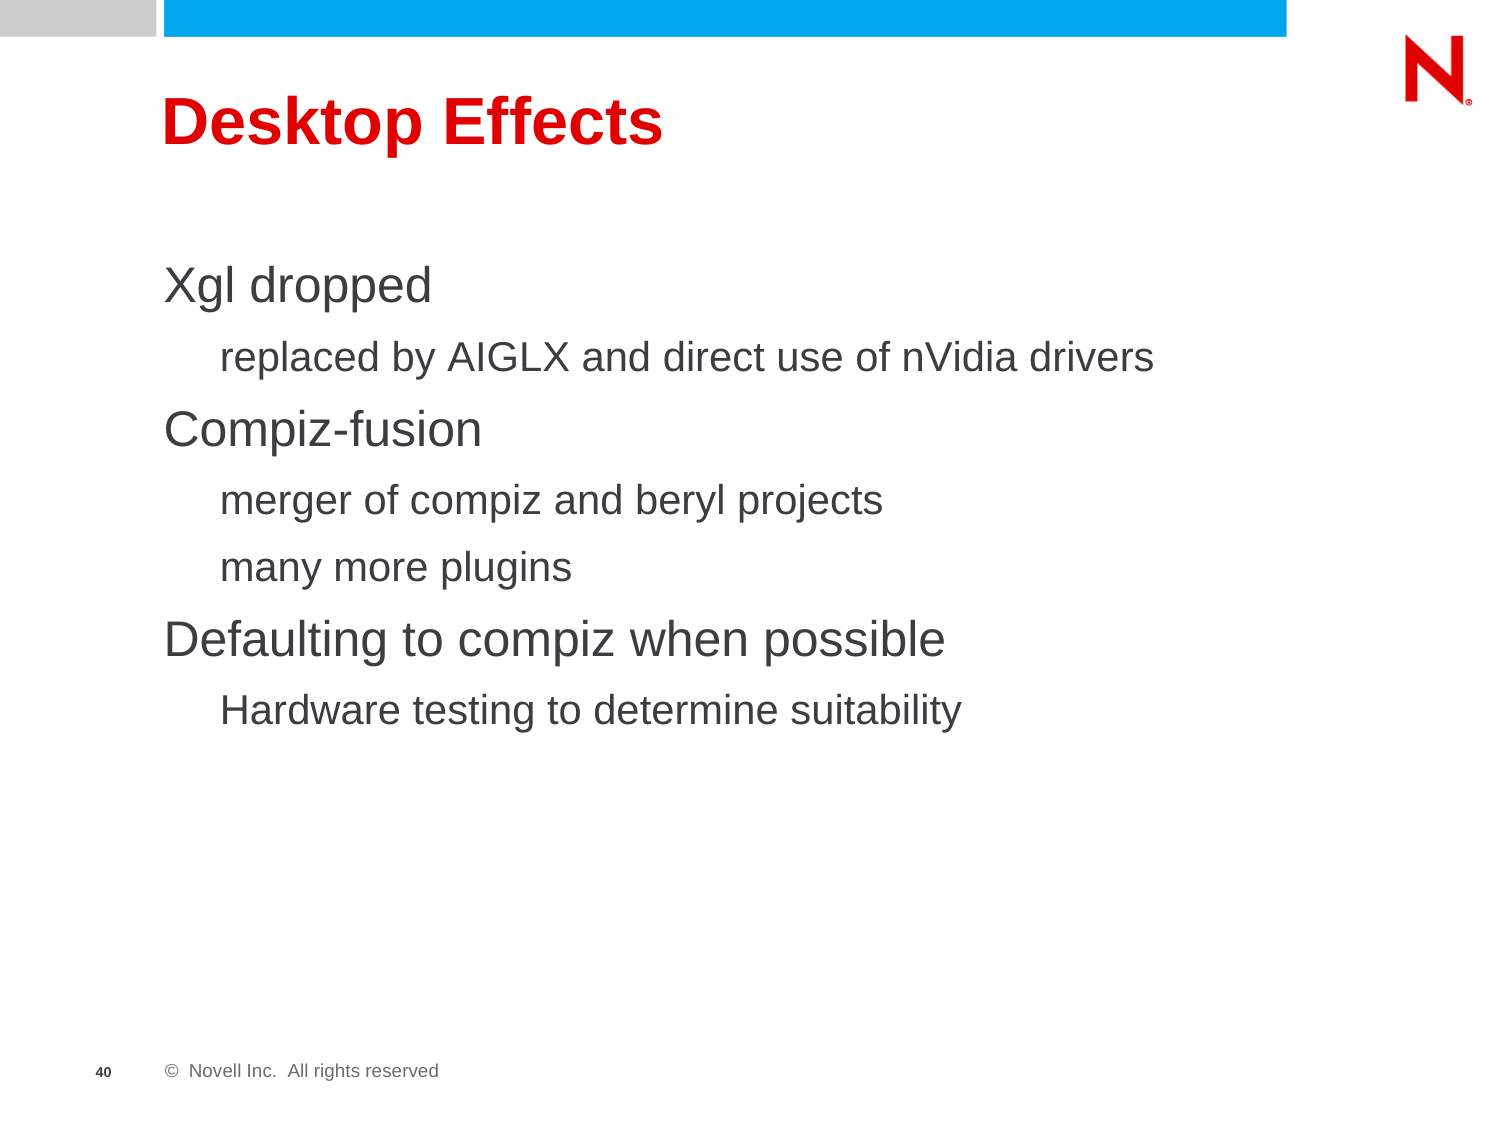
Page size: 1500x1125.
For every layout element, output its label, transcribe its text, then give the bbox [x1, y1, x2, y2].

list Xgl dropped replaced by AIGLX and direct use of nVidia drivers Compiz-fusion merger of compiz and beryl projects many more plugins Defaulting to compiz when possible Hardware testing to determine suitability [163, 254, 1404, 986]
title Desktop Effects [161, 41, 1383, 205]
picture [1403, 32, 1473, 107]
